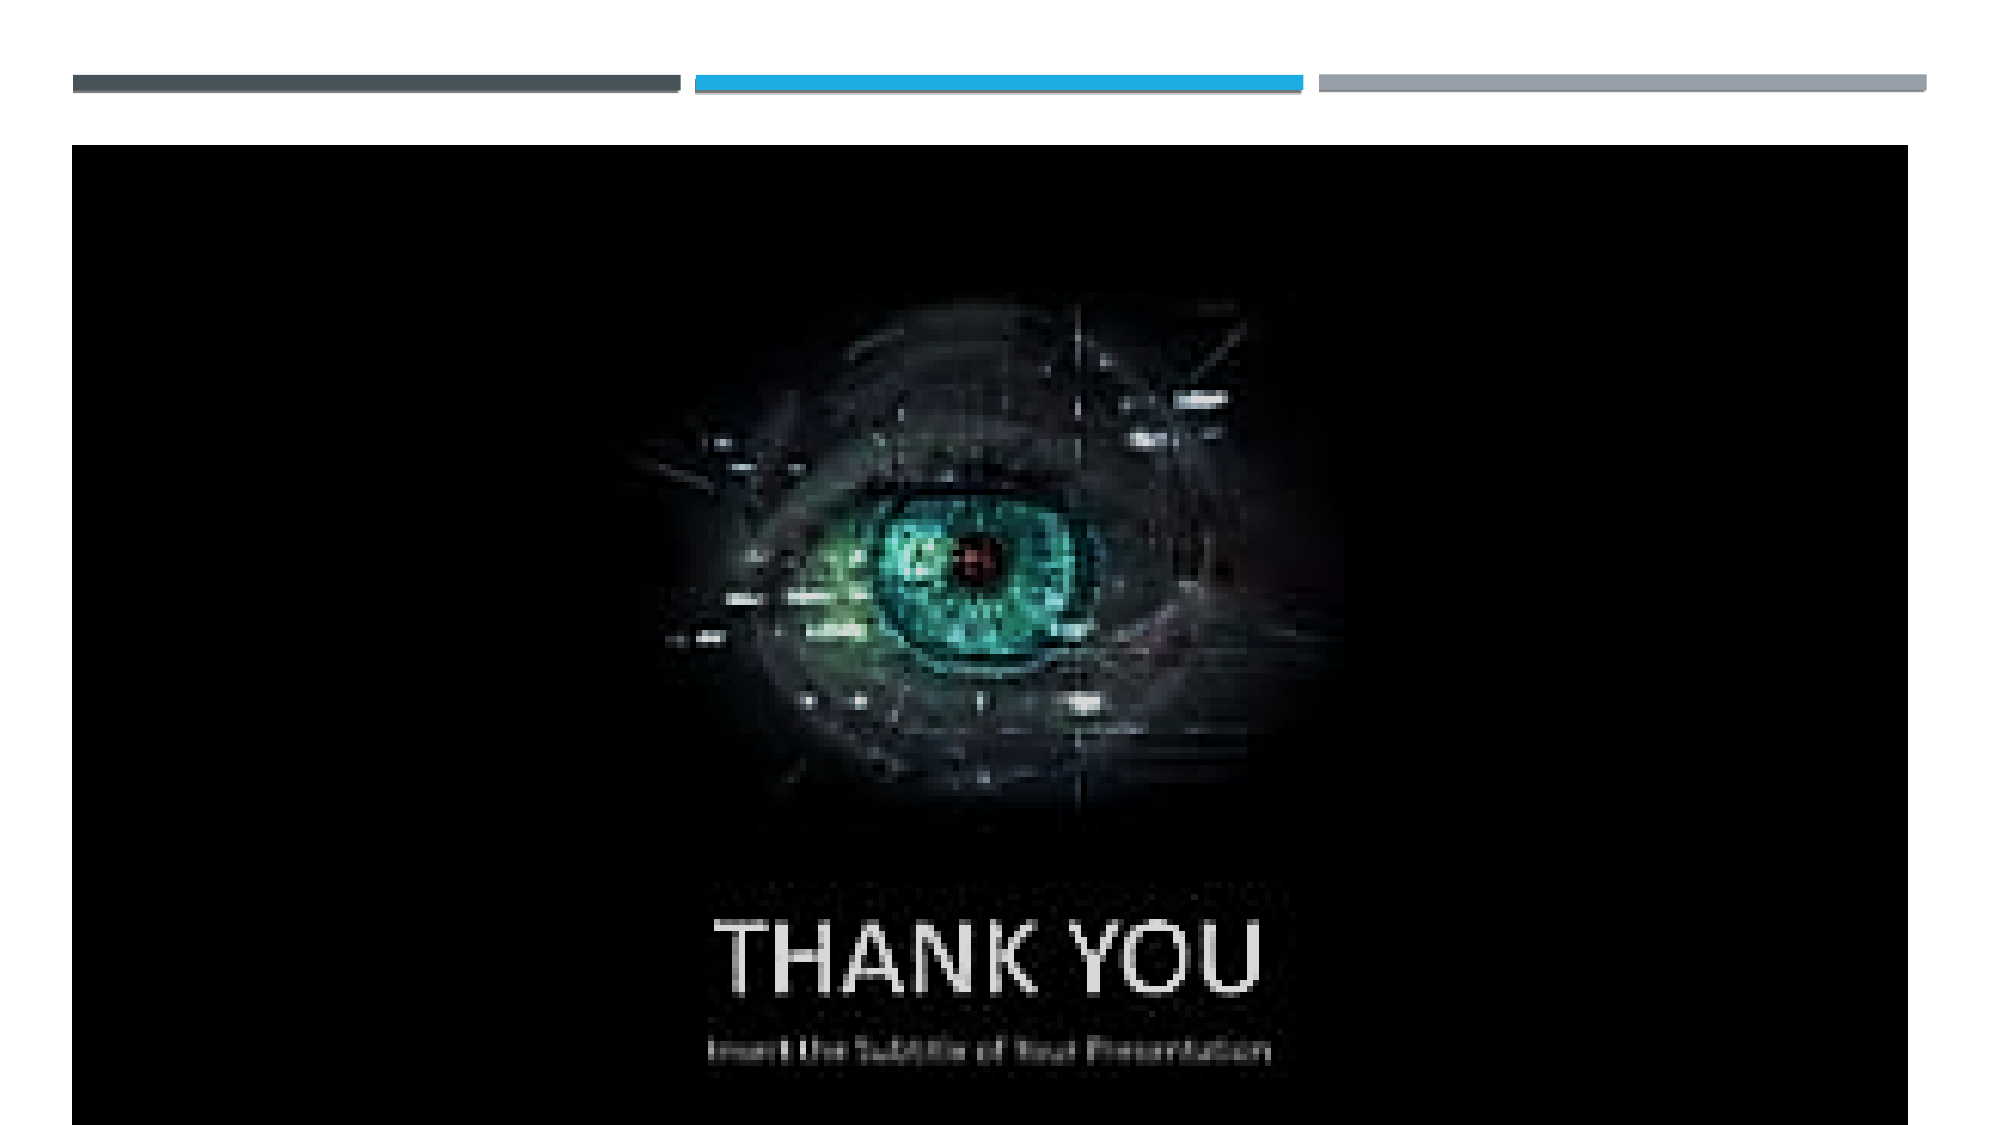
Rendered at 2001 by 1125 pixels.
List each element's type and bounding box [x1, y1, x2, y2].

picture [72, 145, 1908, 1125]
